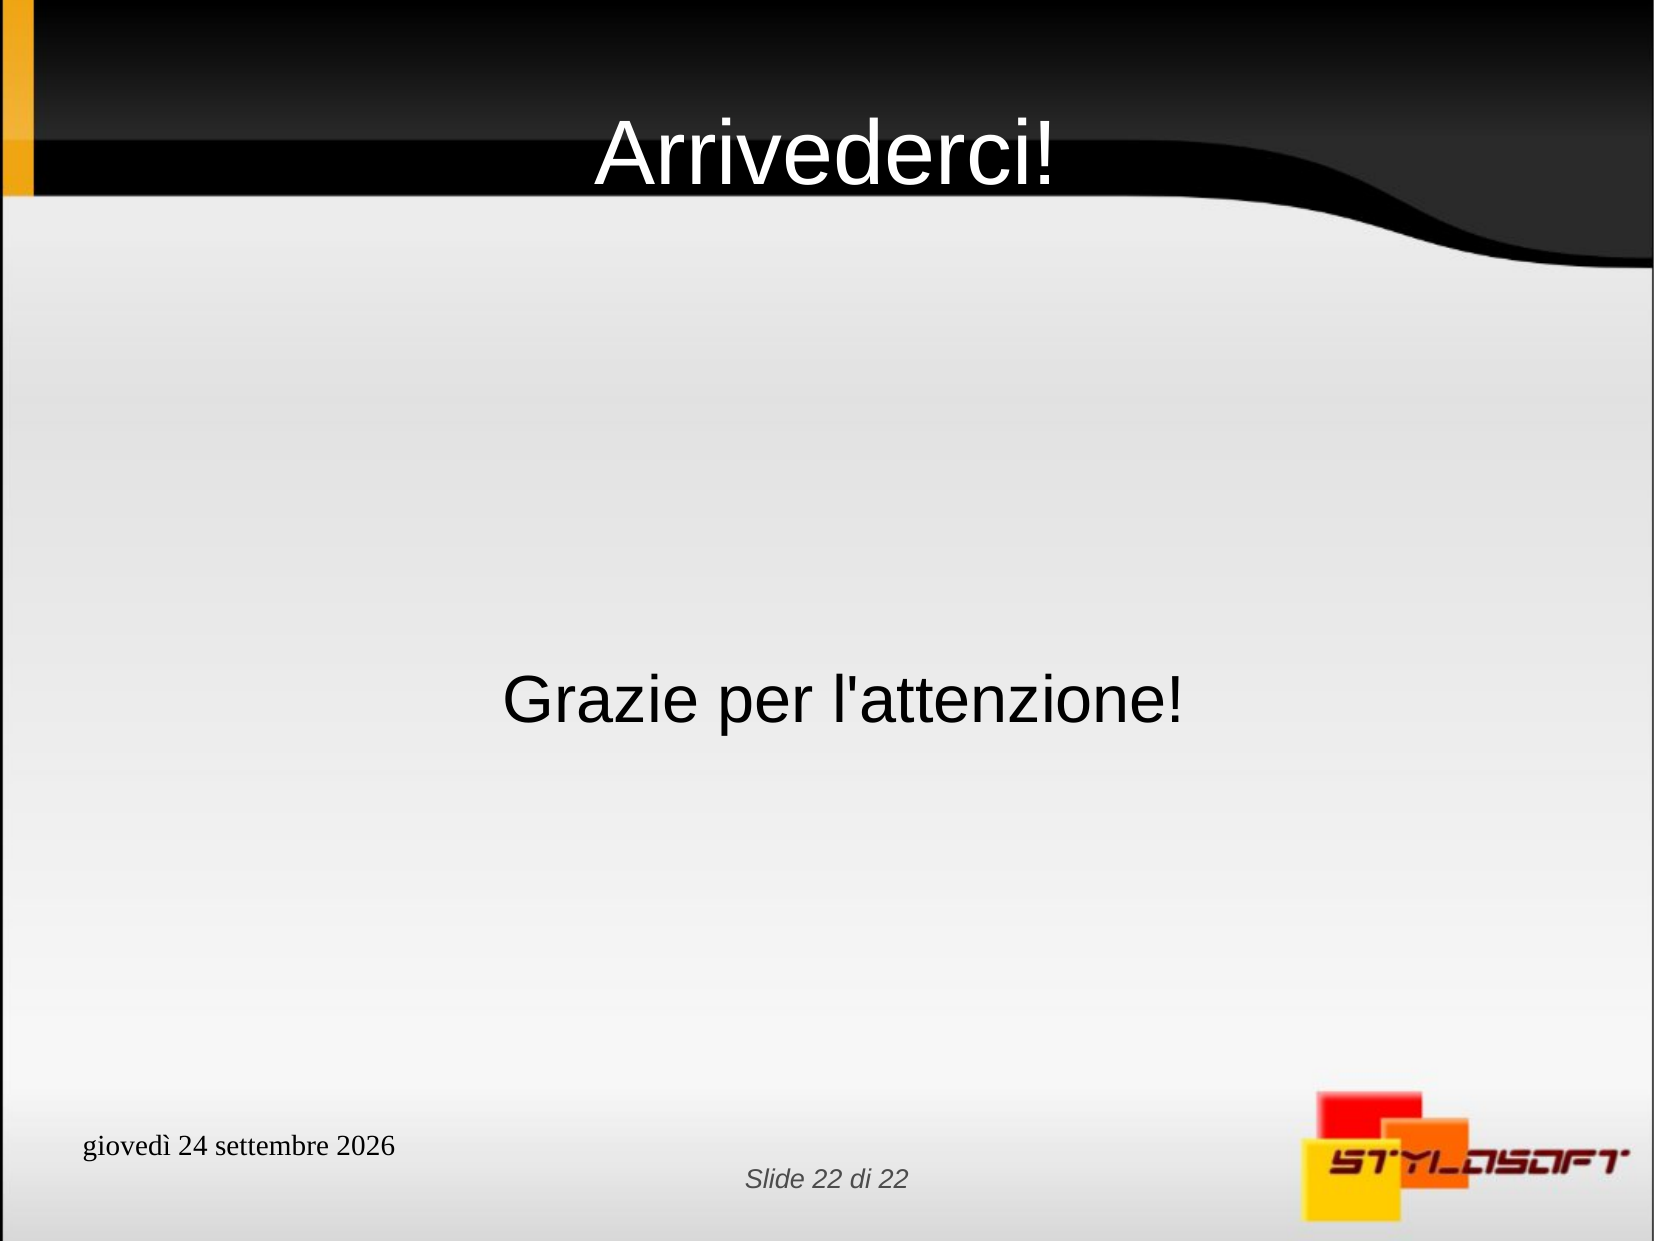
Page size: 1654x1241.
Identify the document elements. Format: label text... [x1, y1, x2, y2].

subtitle Grazie per l'attenzione! [82, 297, 1571, 1102]
title Arrivederci! [82, 49, 1571, 257]
picture [0, 0, 1654, 1156]
text_box Slide <numero> di 22 [0, 1156, 1654, 1241]
